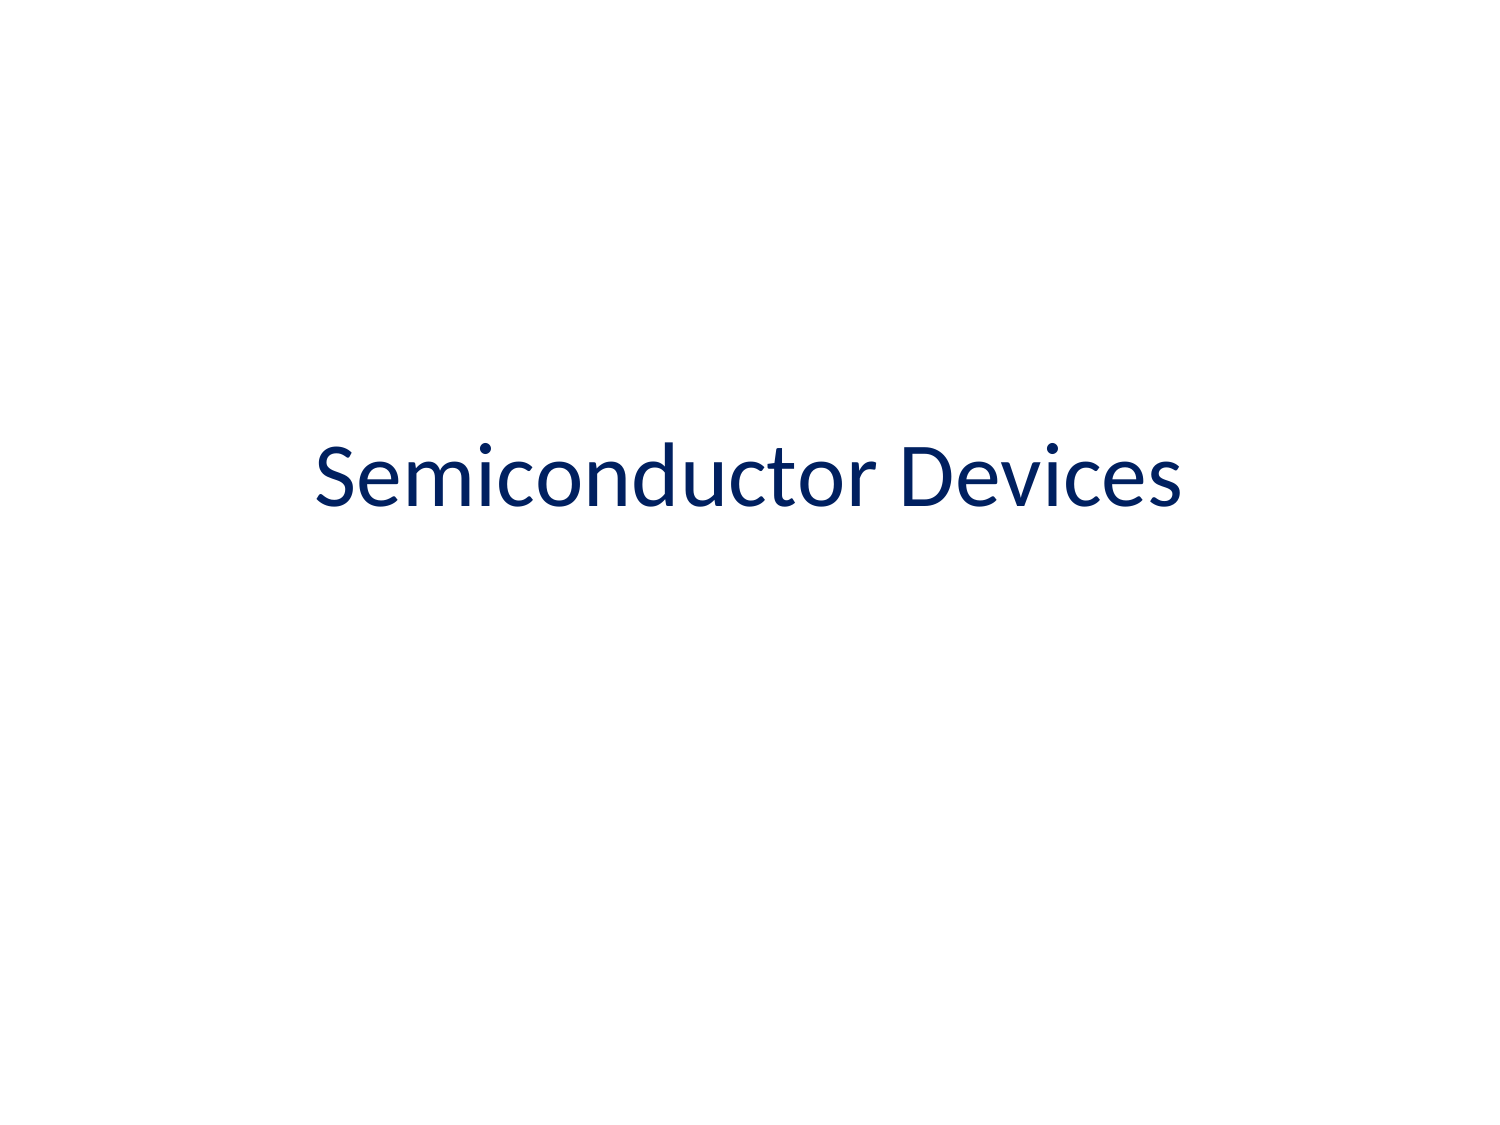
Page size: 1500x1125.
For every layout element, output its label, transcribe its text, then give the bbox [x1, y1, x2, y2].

title Semiconductor Devices [112, 349, 1388, 591]
